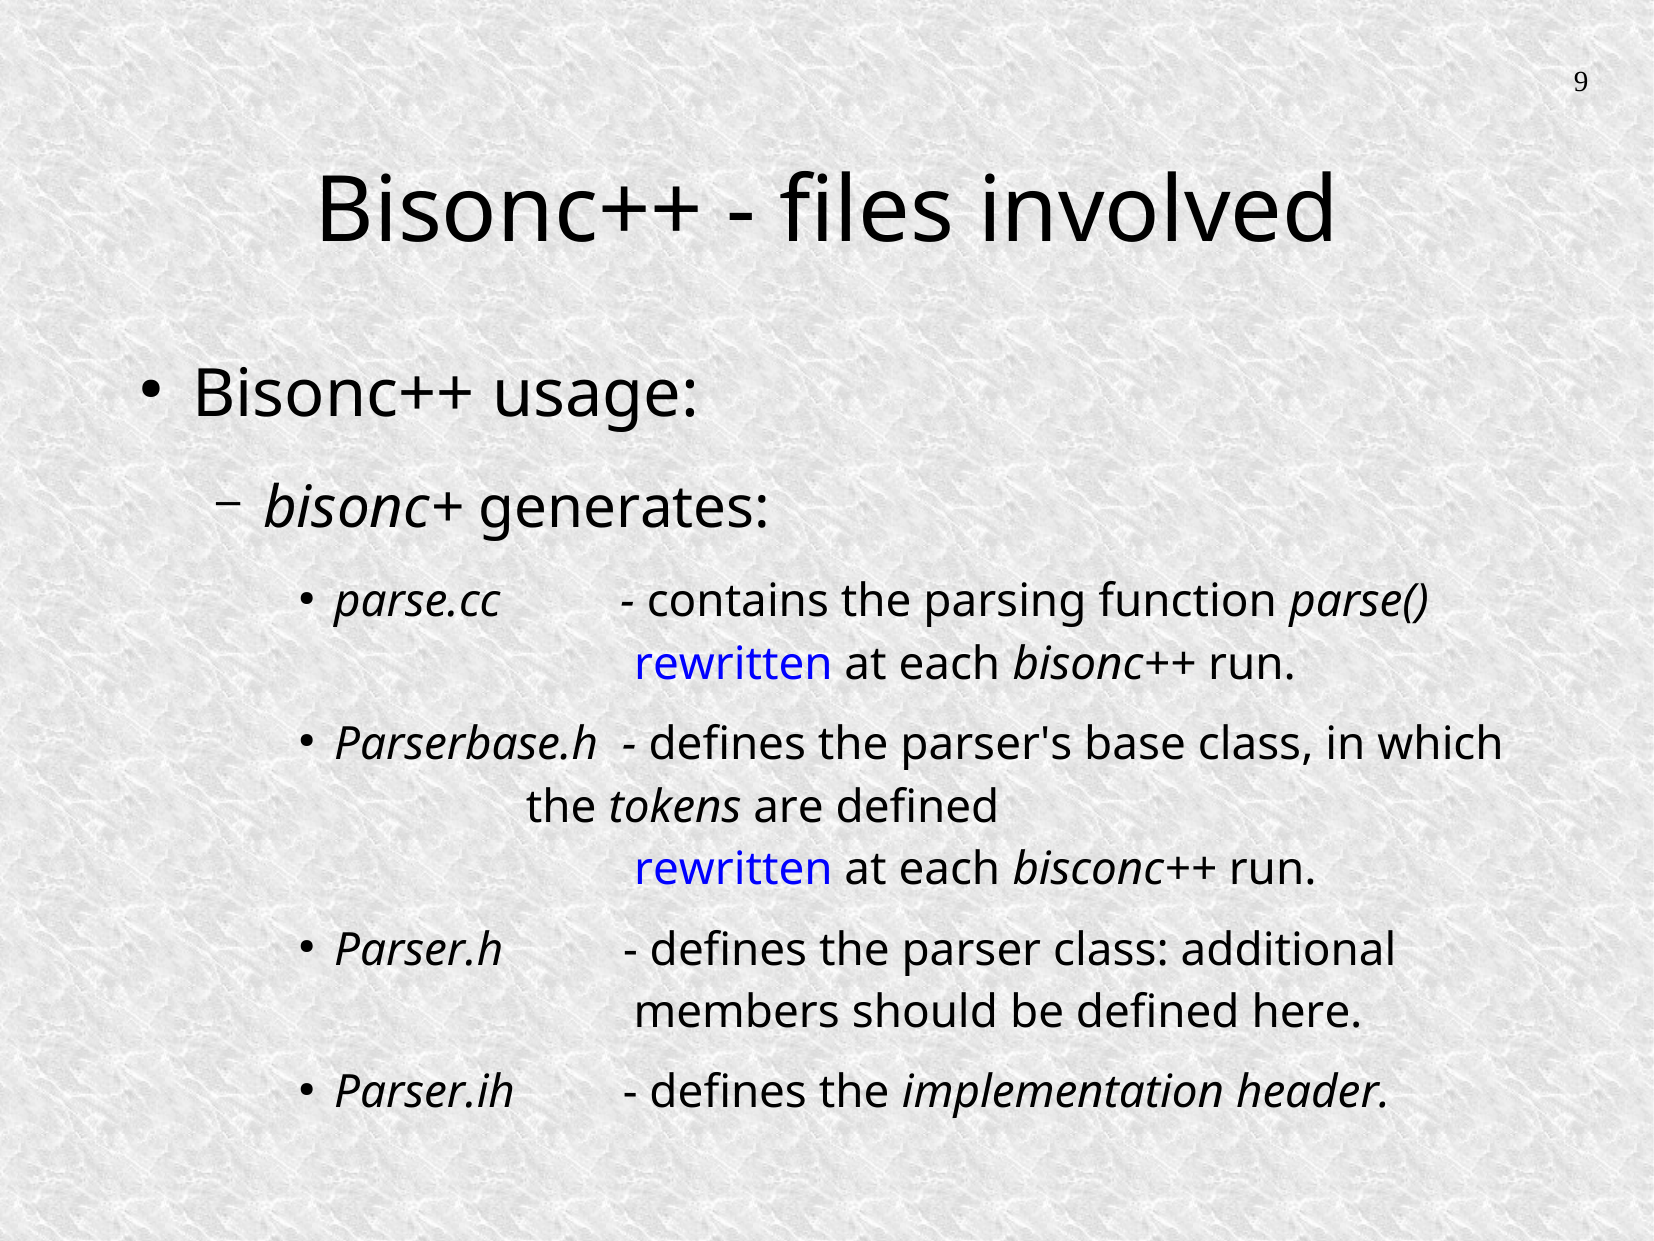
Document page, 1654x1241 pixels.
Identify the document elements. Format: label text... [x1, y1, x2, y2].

picture [0, 0, 1654, 1241]
title Bisonc++ - files involved [121, 102, 1534, 311]
list Bisonc++ usage: bisonc+ generates: parse.cc - contains the parsing function parse() rewritten at each bisonc++ run. Parserbase.h - defines the parser's base class, in which the tokens are defined rewritten at each bisconc++ run. Parser.h - defines the parser class: additional members should be defined here. Parser.ih - defines the implementation header. [121, 344, 1624, 1241]
